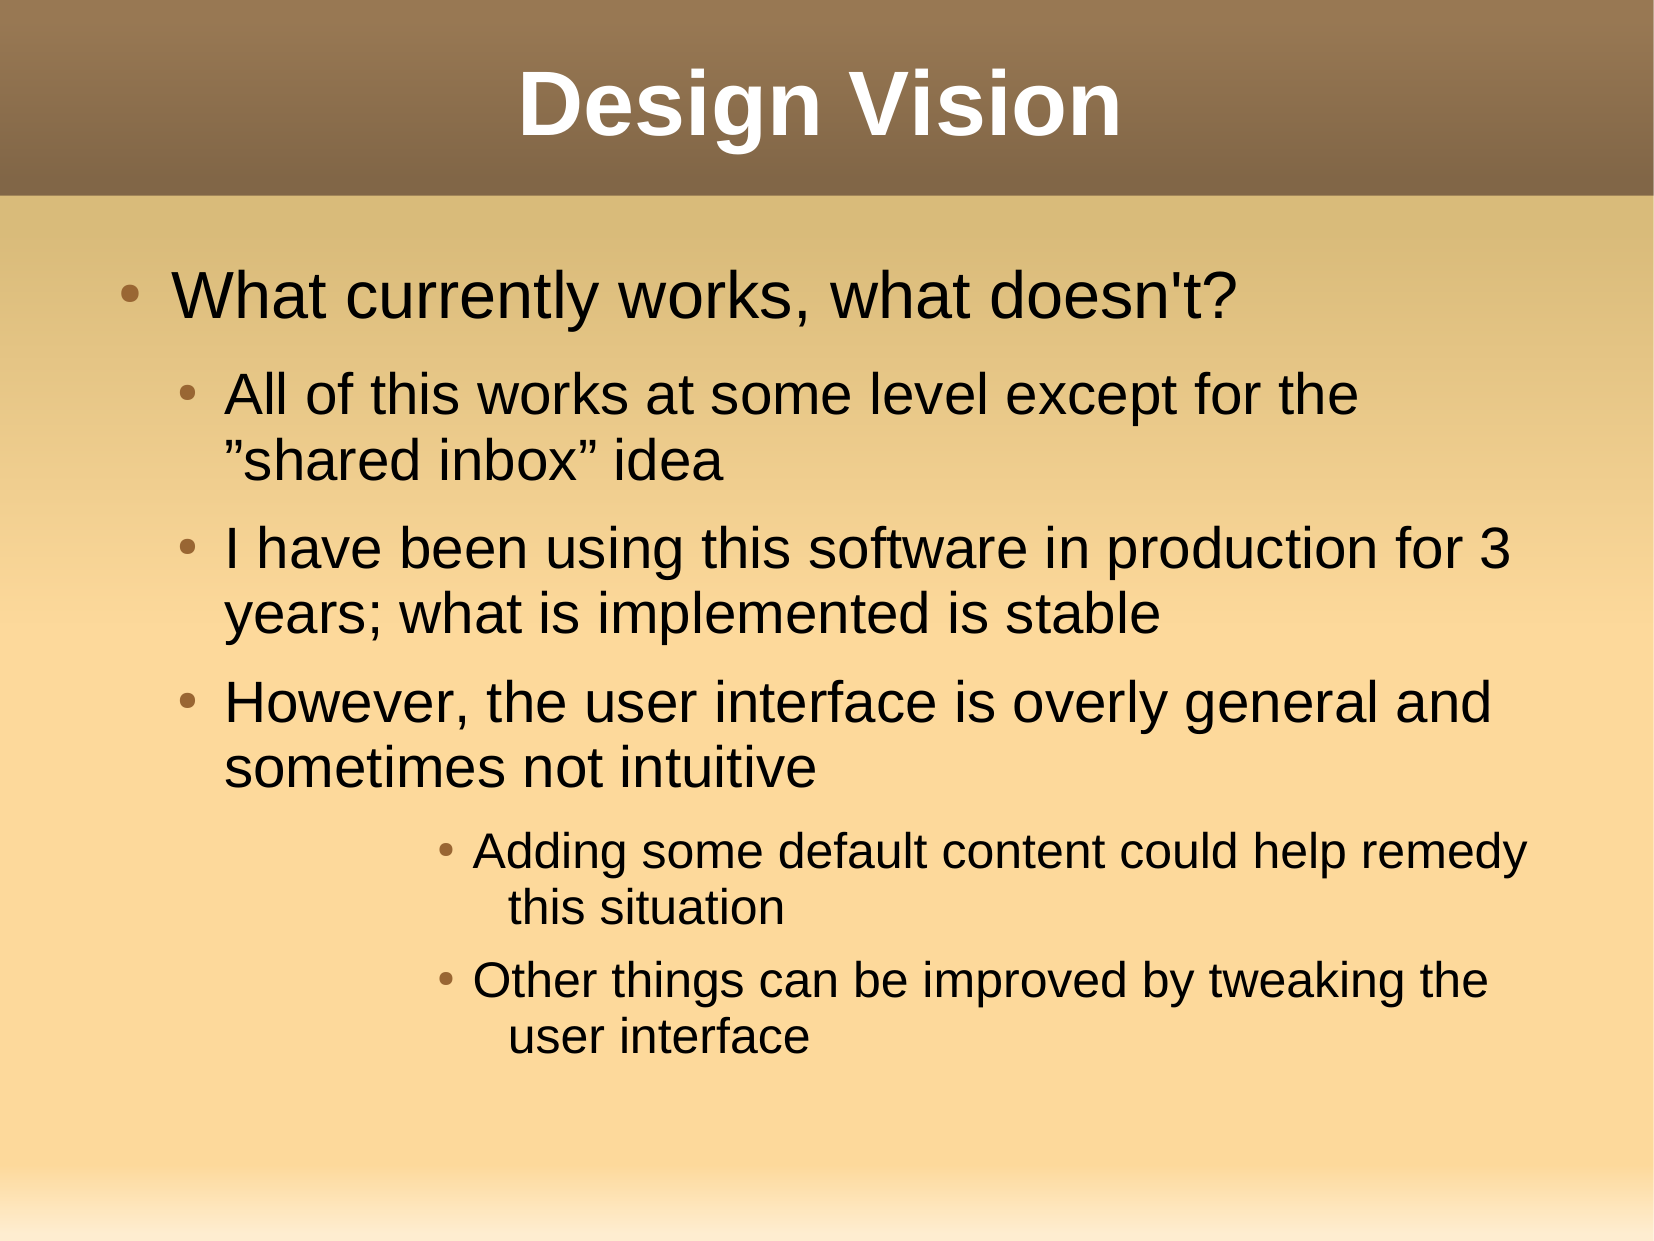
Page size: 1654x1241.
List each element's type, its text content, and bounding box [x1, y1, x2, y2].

list What currently works, what doesn't? All of this works at some level except for the ”shared inbox” idea I have been using this software in production for 3 years; what is implemented is stable However, the user interface is overly general and sometimes not intuitive Adding some default content could help remedy this situation Other things can be improved by tweaking the user interface [82, 257, 1571, 1077]
picture [0, 0, 1654, 1241]
title Design Vision [76, 0, 1565, 208]
